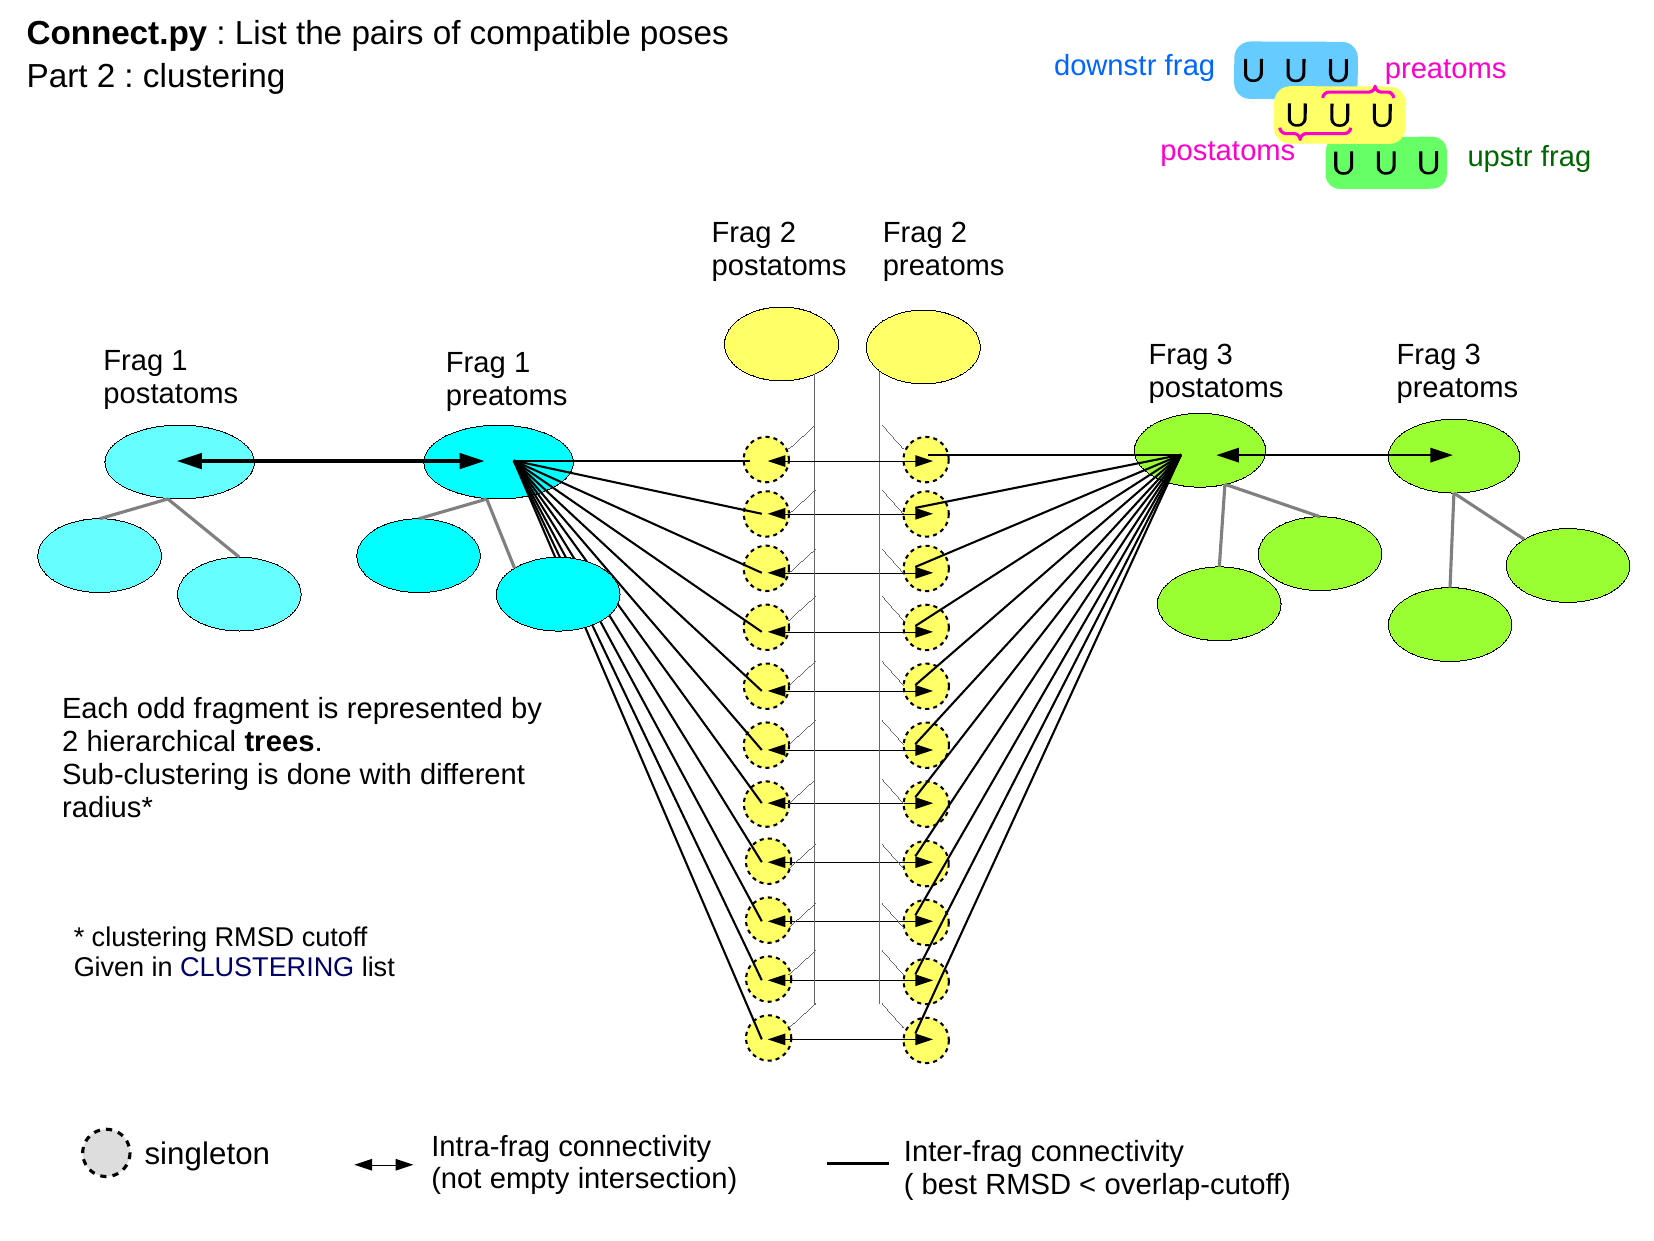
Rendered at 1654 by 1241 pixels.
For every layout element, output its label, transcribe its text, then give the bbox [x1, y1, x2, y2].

text_box [1157, 566, 1282, 641]
text_box [904, 556, 949, 592]
text_box Frag 2 postatoms [696, 208, 862, 290]
text_box Intra-frag connectivity (not empty intersection) [416, 1122, 753, 1203]
text_box [903, 491, 944, 514]
text_box [931, 970, 949, 1004]
text_box [743, 491, 789, 537]
text_box [903, 663, 935, 691]
text_box [743, 663, 790, 709]
text_box [724, 307, 839, 381]
text_box [356, 518, 481, 593]
text_box [903, 1017, 949, 1064]
text_box [1258, 516, 1382, 591]
text_box [1506, 528, 1630, 603]
text_box [903, 841, 948, 887]
text_box [177, 557, 302, 632]
text_box [745, 838, 792, 884]
text_box [1139, 460, 1163, 469]
text_box Frag 3 postatoms [1133, 330, 1300, 412]
text_box [903, 959, 921, 980]
text_box [530, 462, 574, 471]
text_box [866, 310, 981, 384]
text_box [743, 604, 790, 650]
text_box [1388, 587, 1512, 662]
text_box [903, 899, 946, 946]
text_box preatoms [1370, 44, 1522, 93]
text_box [903, 503, 949, 537]
text_box [1135, 456, 1164, 462]
text_box [940, 809, 949, 823]
text_box singleton [129, 1129, 319, 1179]
text_box Frag 3 preatoms [1381, 330, 1536, 412]
text_box postatoms [1145, 126, 1323, 178]
text_box Frag 2 preatoms [868, 208, 1033, 290]
text_box [536, 478, 551, 490]
text_box U U U [1325, 136, 1447, 189]
text_box [37, 518, 162, 593]
text_box [903, 781, 925, 803]
text_box [533, 471, 560, 487]
text_box [903, 781, 949, 827]
text_box [537, 485, 544, 492]
text_box [746, 956, 792, 1002]
text_box Each odd fragment is represented by 2 hierarchical trees. Sub-clustering is done with different radius* [47, 685, 564, 839]
text_box Connect.py : List the pairs of compatible poses Part 2 : clustering [11, 7, 886, 107]
text_box [935, 861, 949, 885]
text_box Inter-frag connectivity ( best RMSD < overlap-cutoff) [889, 1128, 1489, 1209]
text_box [743, 545, 789, 592]
text_box downstr frag [1039, 41, 1252, 122]
text_box [496, 557, 621, 632]
text_box [1146, 465, 1161, 474]
text_box [903, 604, 939, 632]
text_box [903, 436, 949, 483]
text_box * clustering RMSD cutoff Given in CLUSTERING list [59, 914, 461, 995]
text_box upstr frag [1452, 132, 1630, 184]
text_box [903, 841, 923, 862]
text_box [903, 1018, 920, 1039]
text_box [745, 897, 792, 943]
text_box [903, 722, 932, 750]
text_box [903, 900, 922, 921]
text_box [82, 1129, 130, 1177]
text_box [104, 425, 255, 499]
text_box [903, 545, 943, 573]
text_box U U U [1252, 41, 1358, 100]
text_box [1134, 413, 1266, 488]
text_box [904, 667, 949, 709]
text_box [904, 724, 949, 768]
text_box [903, 958, 944, 1005]
text_box [1388, 419, 1520, 494]
text_box [933, 915, 949, 945]
text_box Frag 1 postatoms [88, 336, 254, 417]
text_box Frag 1 preatoms [431, 338, 585, 420]
text_box [531, 466, 570, 481]
text_box [423, 425, 574, 499]
text_box [743, 722, 790, 768]
text_box [746, 1015, 792, 1061]
text_box U U U [1273, 86, 1406, 144]
text_box [743, 436, 789, 483]
text_box [904, 611, 949, 651]
text_box [743, 781, 790, 827]
